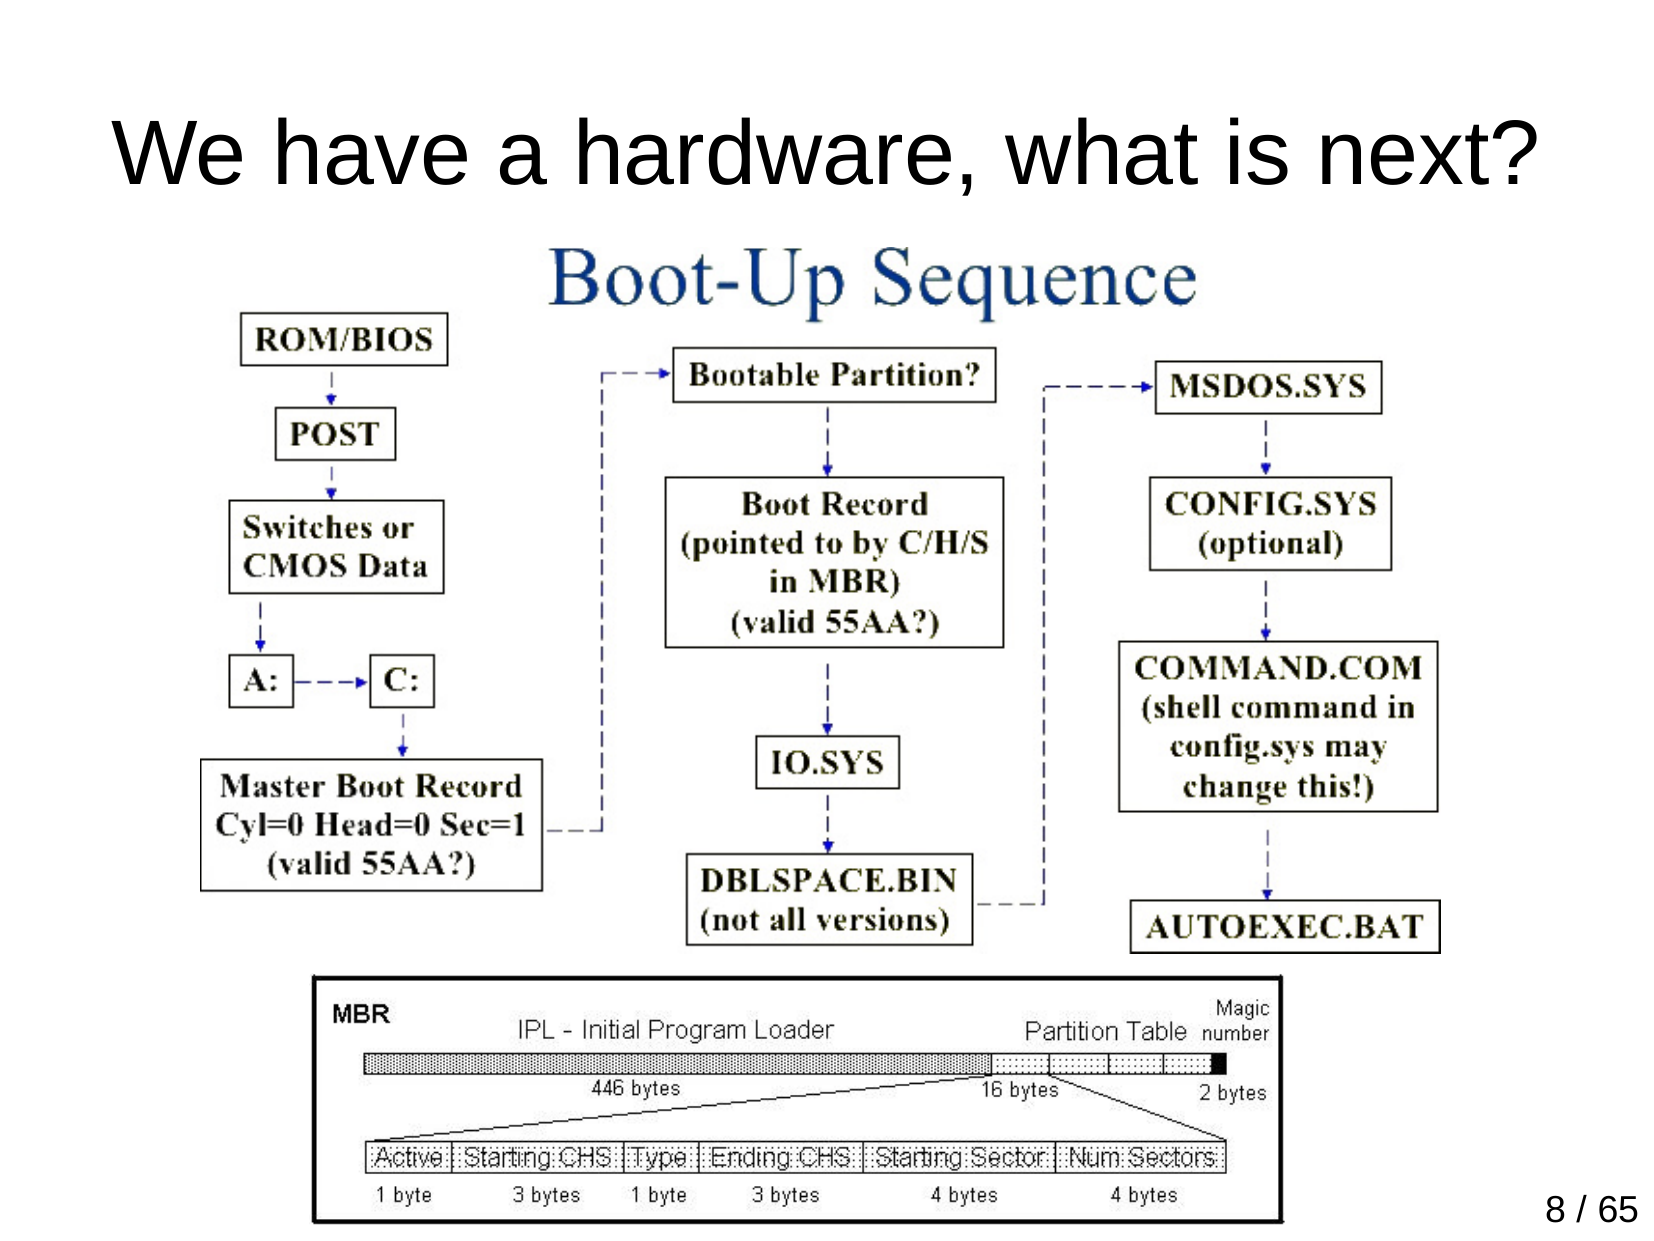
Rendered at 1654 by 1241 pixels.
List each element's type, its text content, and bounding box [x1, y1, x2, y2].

title We have a hardware, what is next? [82, 49, 1571, 257]
picture [200, 247, 1441, 954]
text_box <number> / 65 [1380, 1181, 1654, 1238]
picture [309, 973, 1288, 1229]
